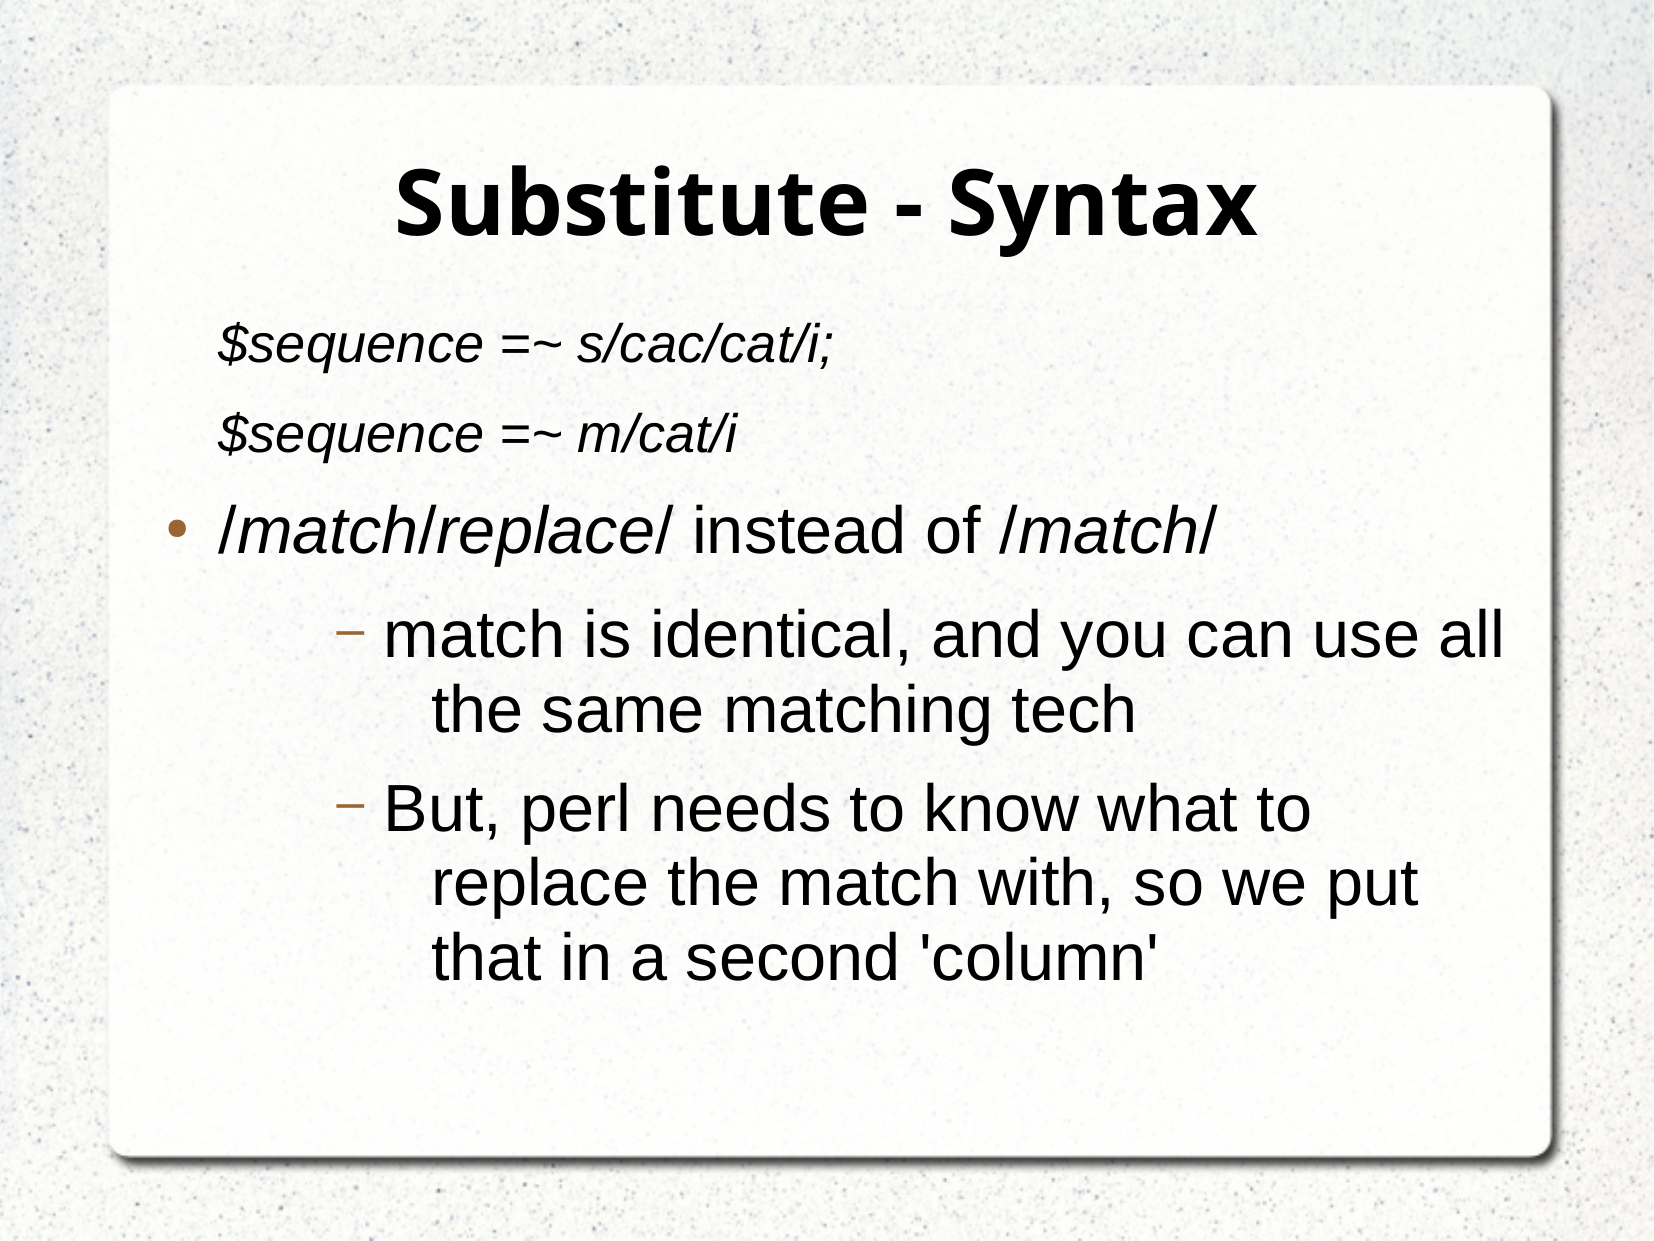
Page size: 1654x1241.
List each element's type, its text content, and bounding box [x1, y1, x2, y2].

list $sequence =~ s/cac/cat/i; $sequence =~ m/cat/i /match/replace/ instead of /match/ match is identical, and you can use all the same matching tech But, perl needs to know what to replace the match with, so we put that in a second 'column' [147, 313, 1506, 994]
title Substitute - Syntax [118, 96, 1536, 304]
picture [0, 0, 1654, 1241]
